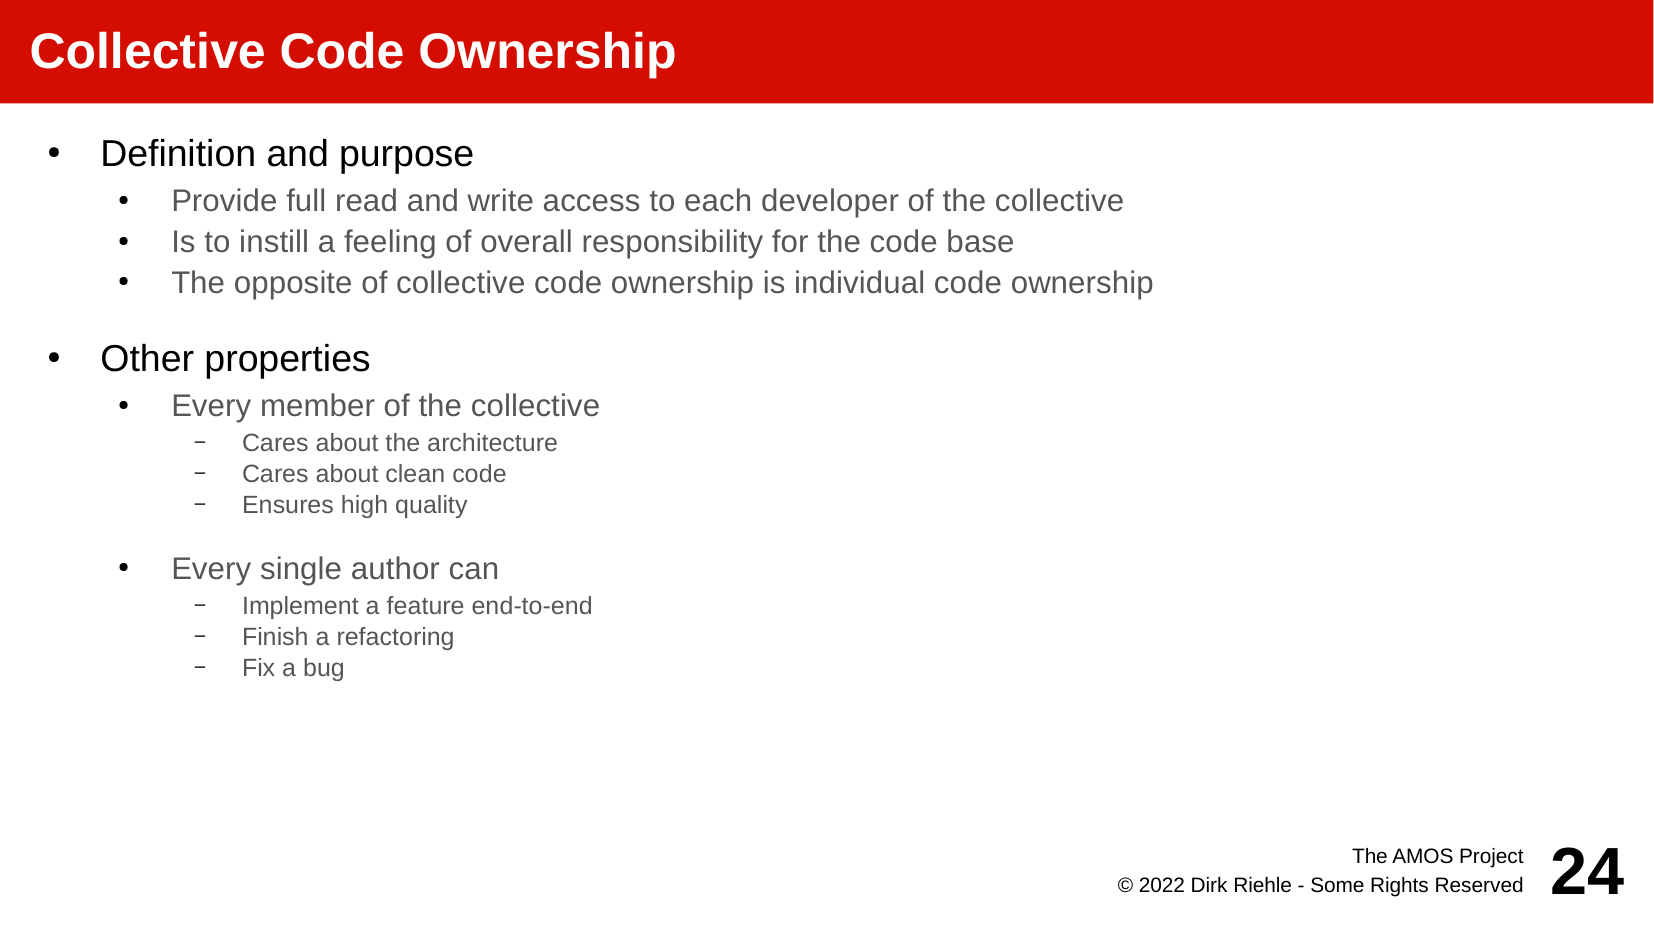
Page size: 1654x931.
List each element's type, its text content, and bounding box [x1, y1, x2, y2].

list Definition and purpose Provide full read and write access to each developer of the collective Is to instill a feeling of overall responsibility for the code base The opposite of collective code ownership is individual code ownership Other properties Every member of the collective Cares about the architecture Cares about clean code Ensures high quality Every single author can Implement a feature end-to-end Finish a refactoring Fix a bug [29, 132, 1625, 813]
title Collective Code Ownership [0, 0, 1654, 104]
